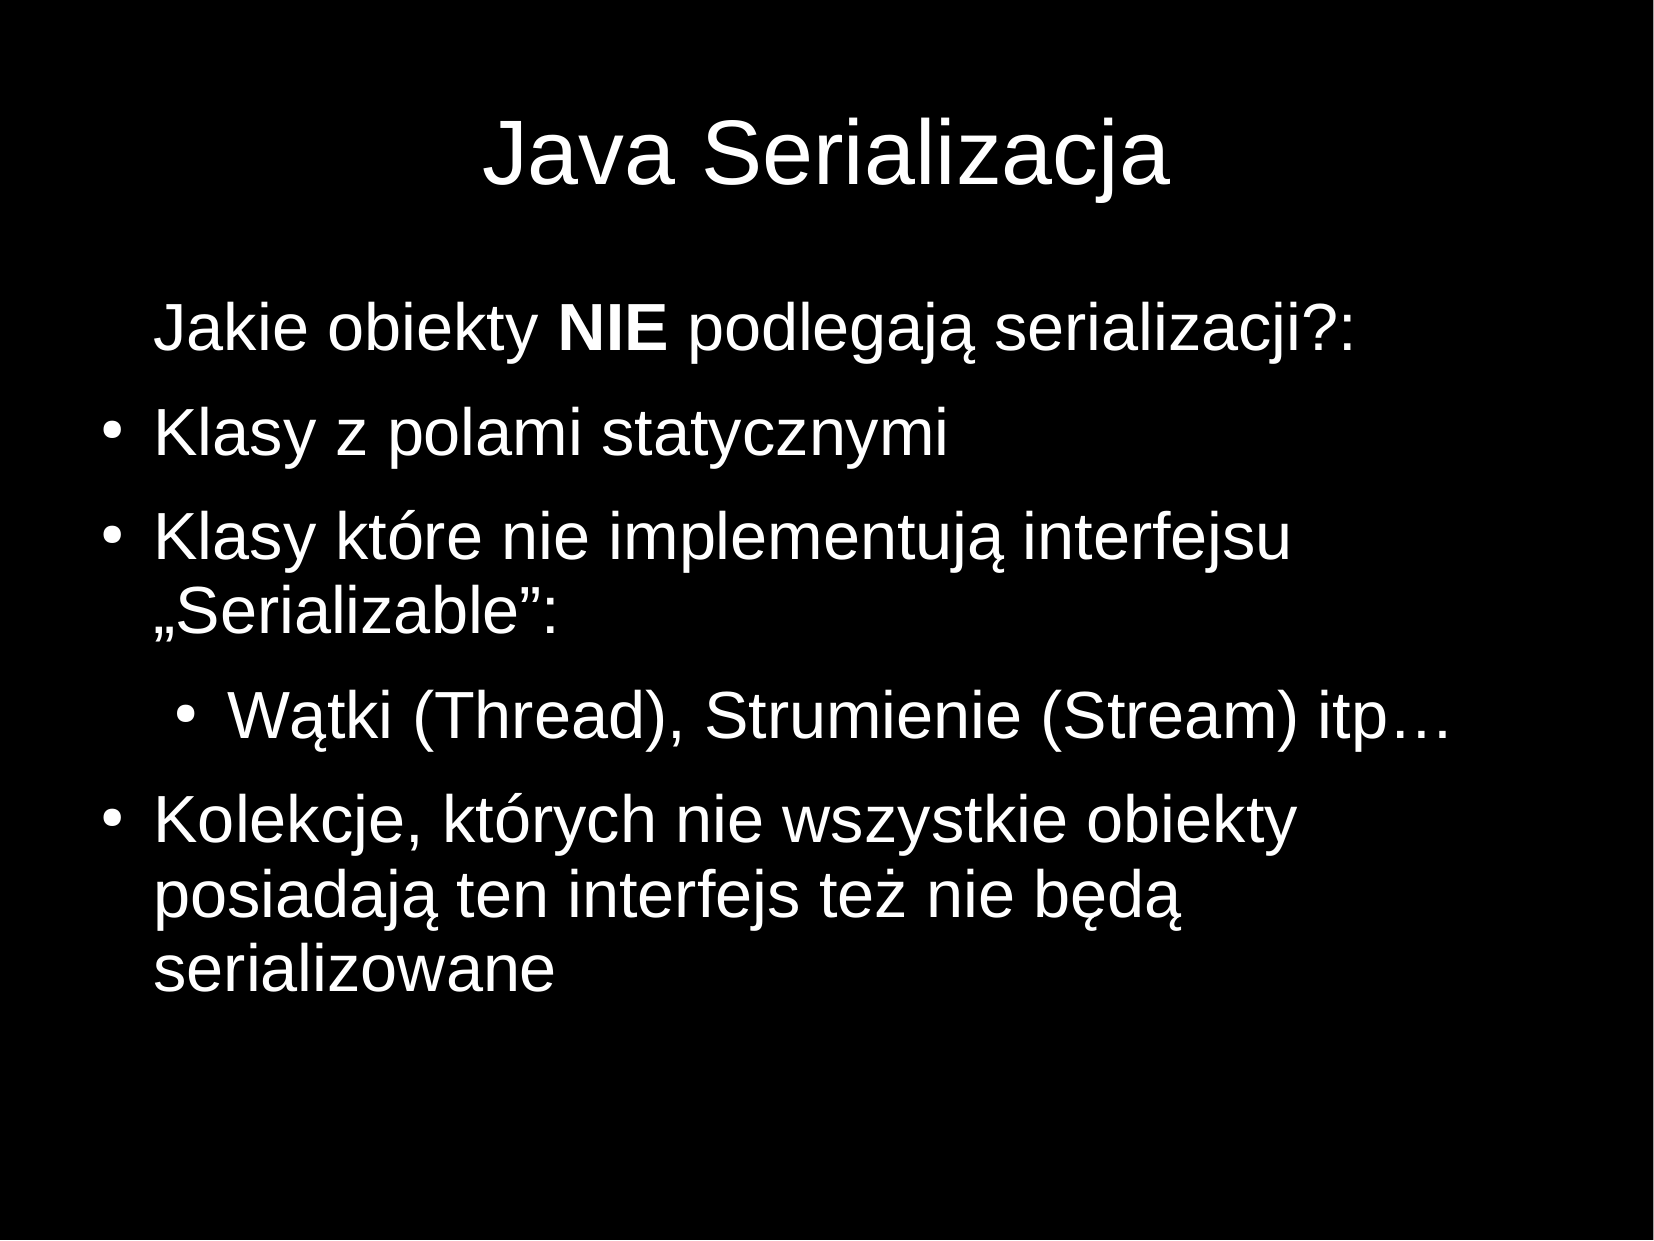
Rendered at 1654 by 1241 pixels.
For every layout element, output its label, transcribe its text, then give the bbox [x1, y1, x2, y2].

title Java Serializacja [82, 49, 1571, 257]
list Jakie obiekty NIE podlegają serializacji?: Klasy z polami statycznymi Klasy które nie implementują interfejsu „Serializable”: Wątki (Thread), Strumienie (Stream) itp… Kolekcje, których nie wszystkie obiekty posiadają ten interfejs też nie będą serializowane [82, 290, 1571, 1010]
